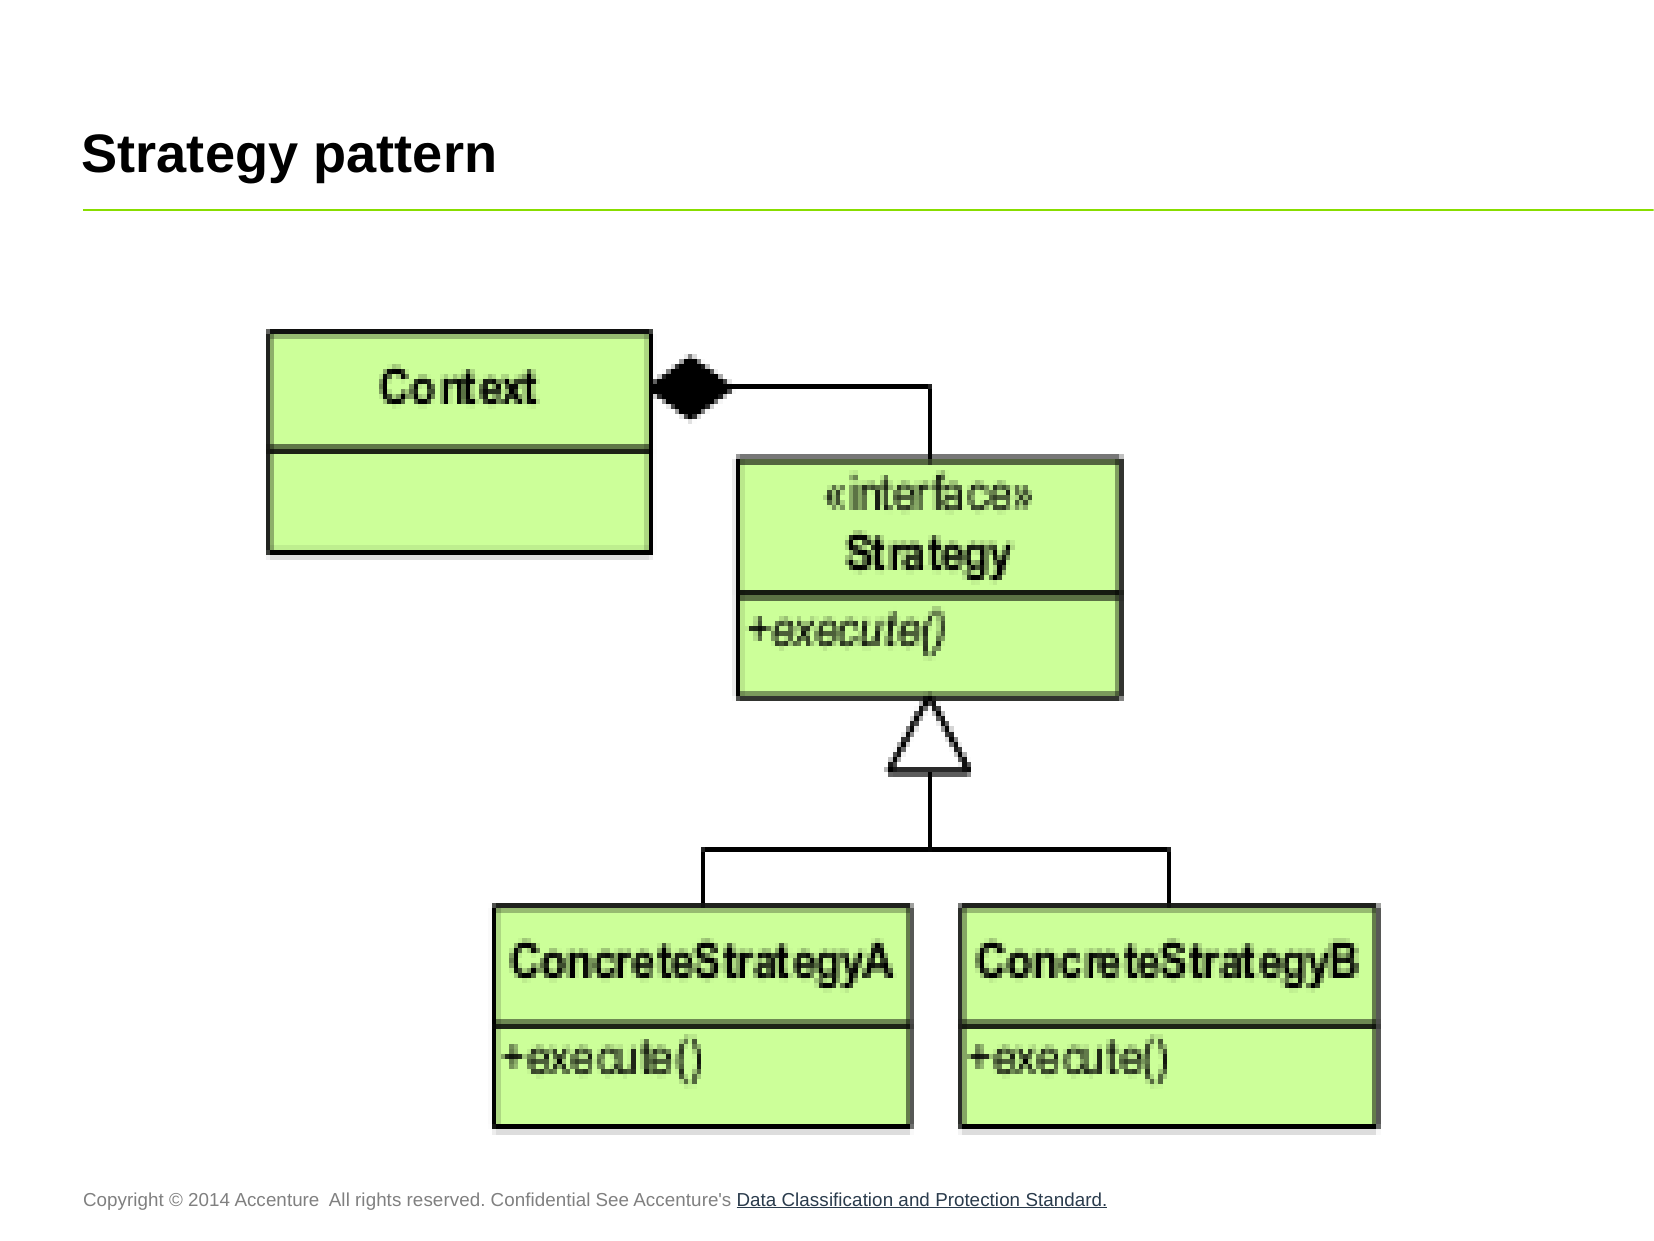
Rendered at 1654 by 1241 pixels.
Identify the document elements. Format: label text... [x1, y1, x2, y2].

title Strategy pattern [81, 83, 1654, 226]
picture [266, 329, 1381, 1135]
